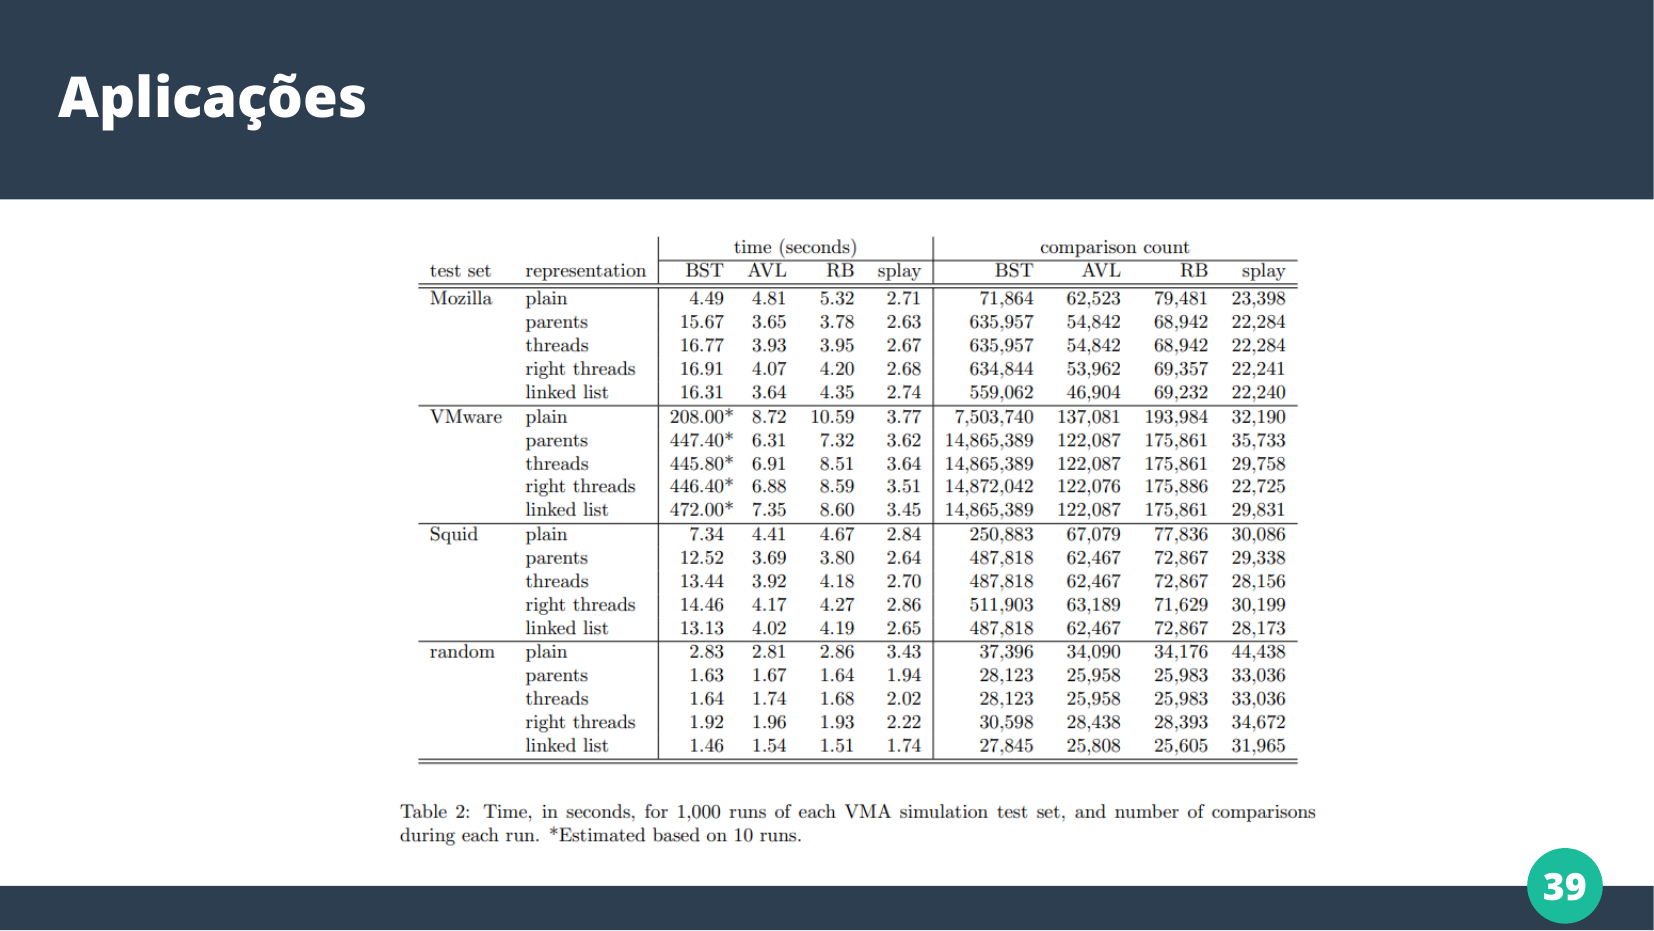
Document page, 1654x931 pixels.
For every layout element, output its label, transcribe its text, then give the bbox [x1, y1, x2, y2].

title Aplicações [59, 37, 1595, 156]
picture [385, 219, 1329, 852]
